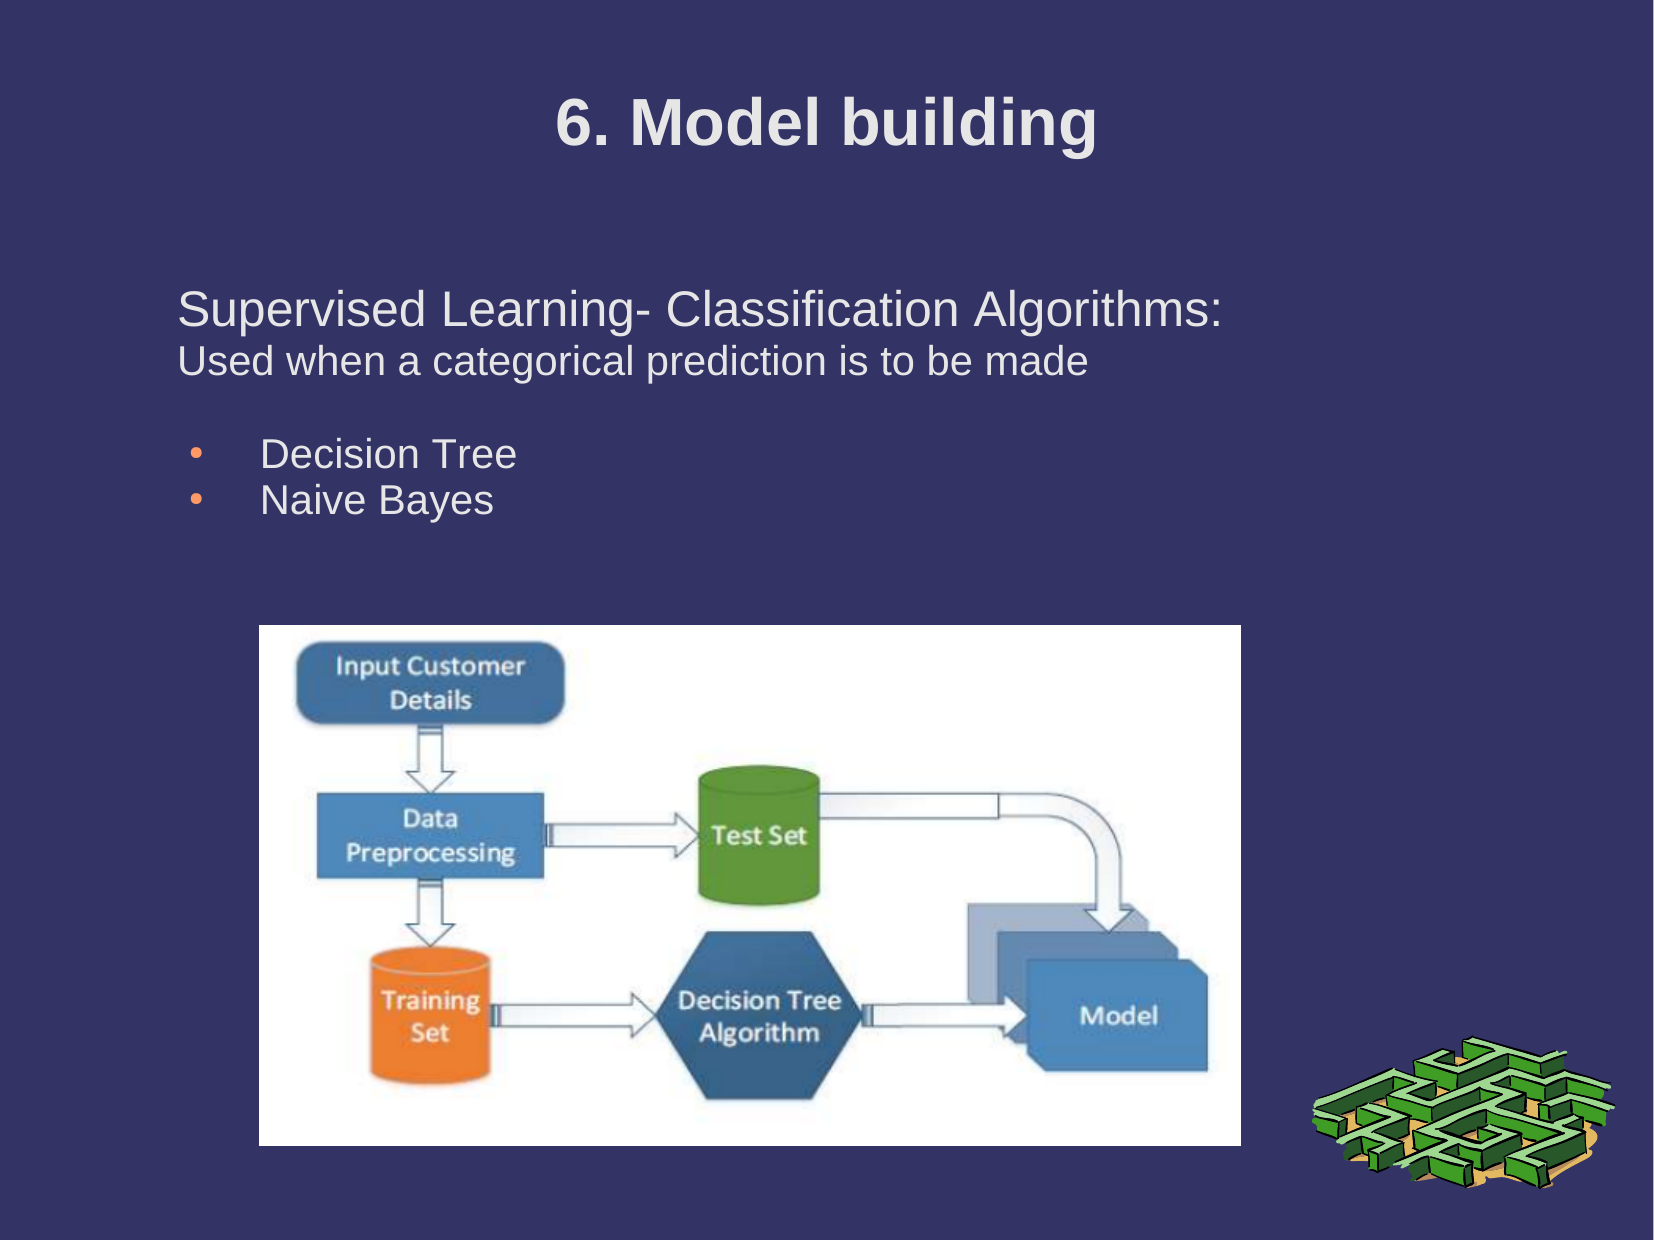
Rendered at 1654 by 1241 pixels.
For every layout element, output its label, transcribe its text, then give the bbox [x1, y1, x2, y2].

list Supervised Learning- Classification Algorithms: Used when a categorical prediction is to be made Decision Tree Naive Bayes [177, 281, 1568, 1063]
title 6. Model building [121, 19, 1534, 227]
picture [259, 625, 1241, 1146]
